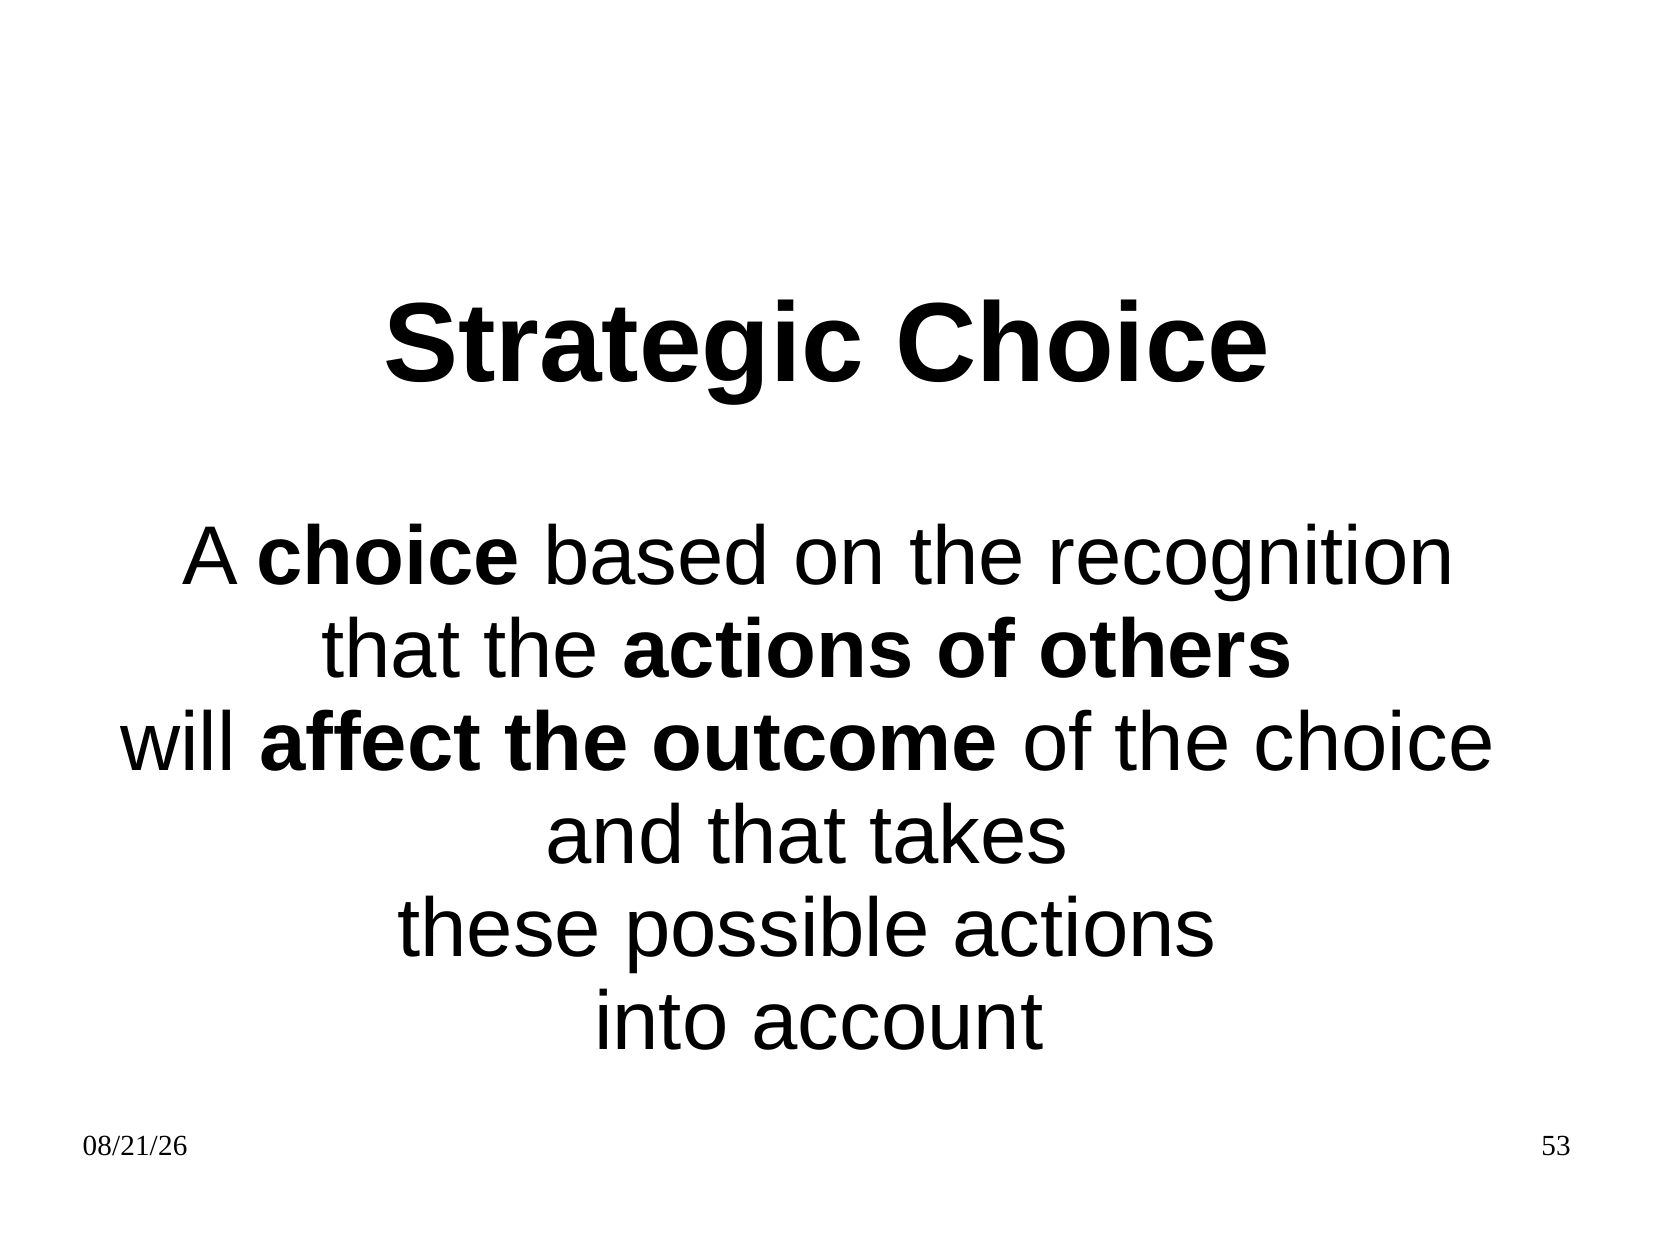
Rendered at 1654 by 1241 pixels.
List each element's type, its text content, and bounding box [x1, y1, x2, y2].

title Strategic Choice [82, 238, 1571, 446]
subtitle A choice based on the recognition that the actions of others will affect the outcome of the choice and that takes these possible actions into account [75, 416, 1564, 1068]
